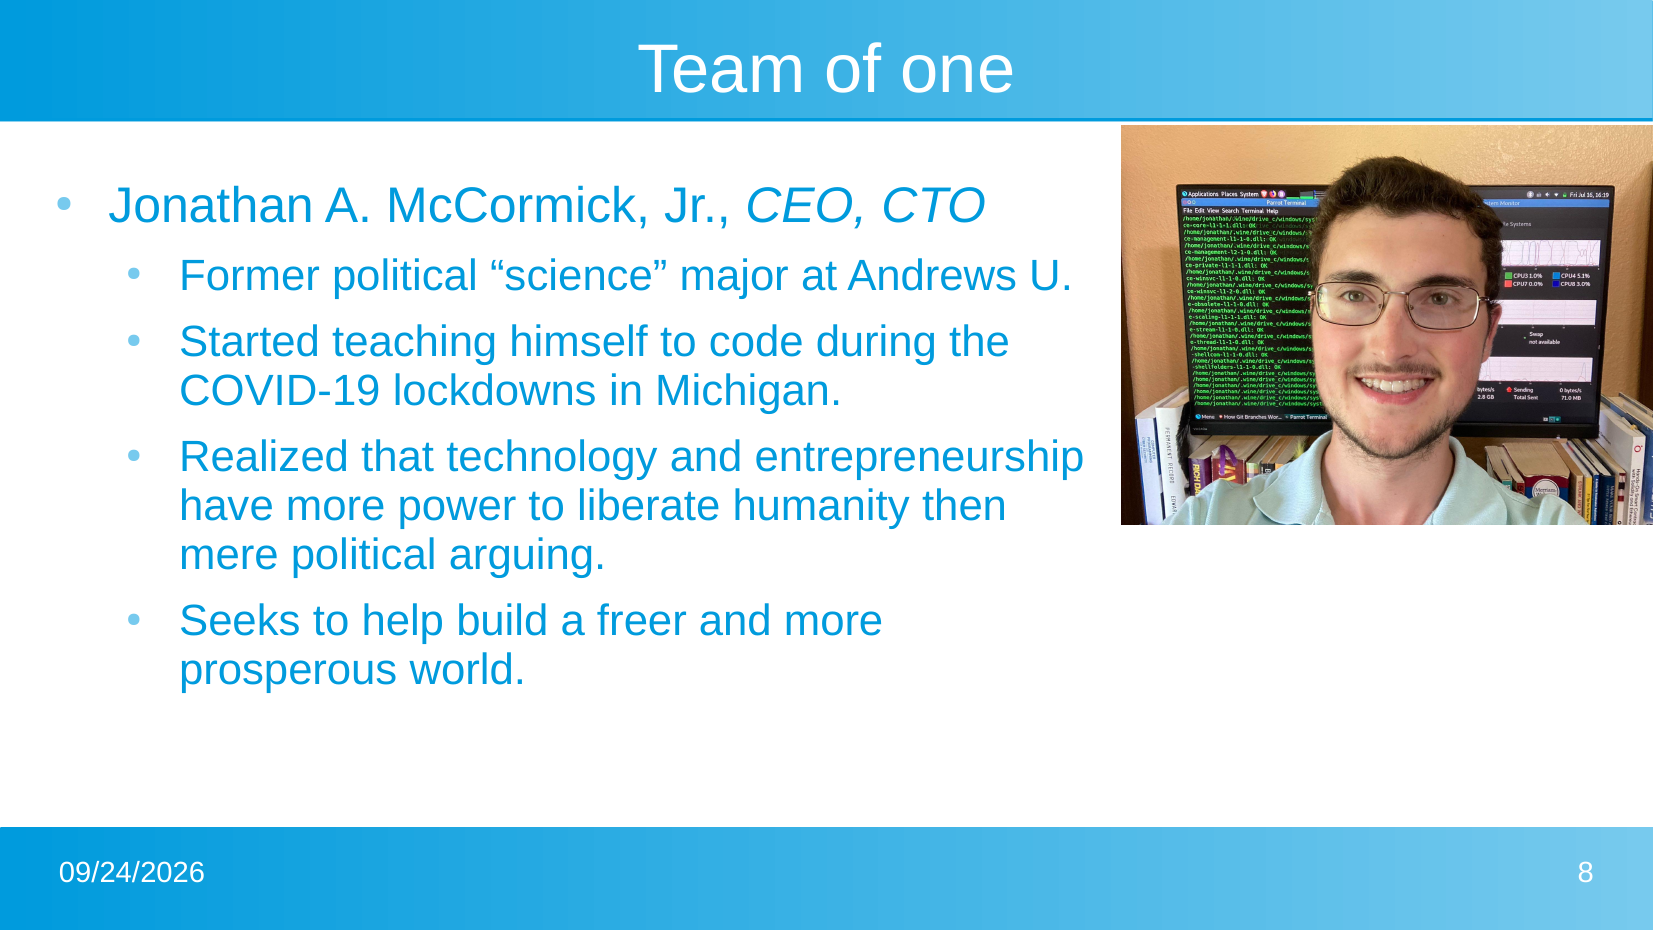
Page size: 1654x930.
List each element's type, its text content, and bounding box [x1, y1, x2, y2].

title Team of one [58, 29, 1594, 108]
list Jonathan A. McCormick, Jr., CEO, CTO Former political “science” major at Andrews U. Started teaching himself to code during the COVID-19 lockdowns in Michigan. Realized that technology and entrepreneurship have more power to liberate humanity then mere political arguing. Seeks to help build a freer and more prosperous world. [37, 177, 1100, 768]
picture [1121, 125, 1653, 526]
